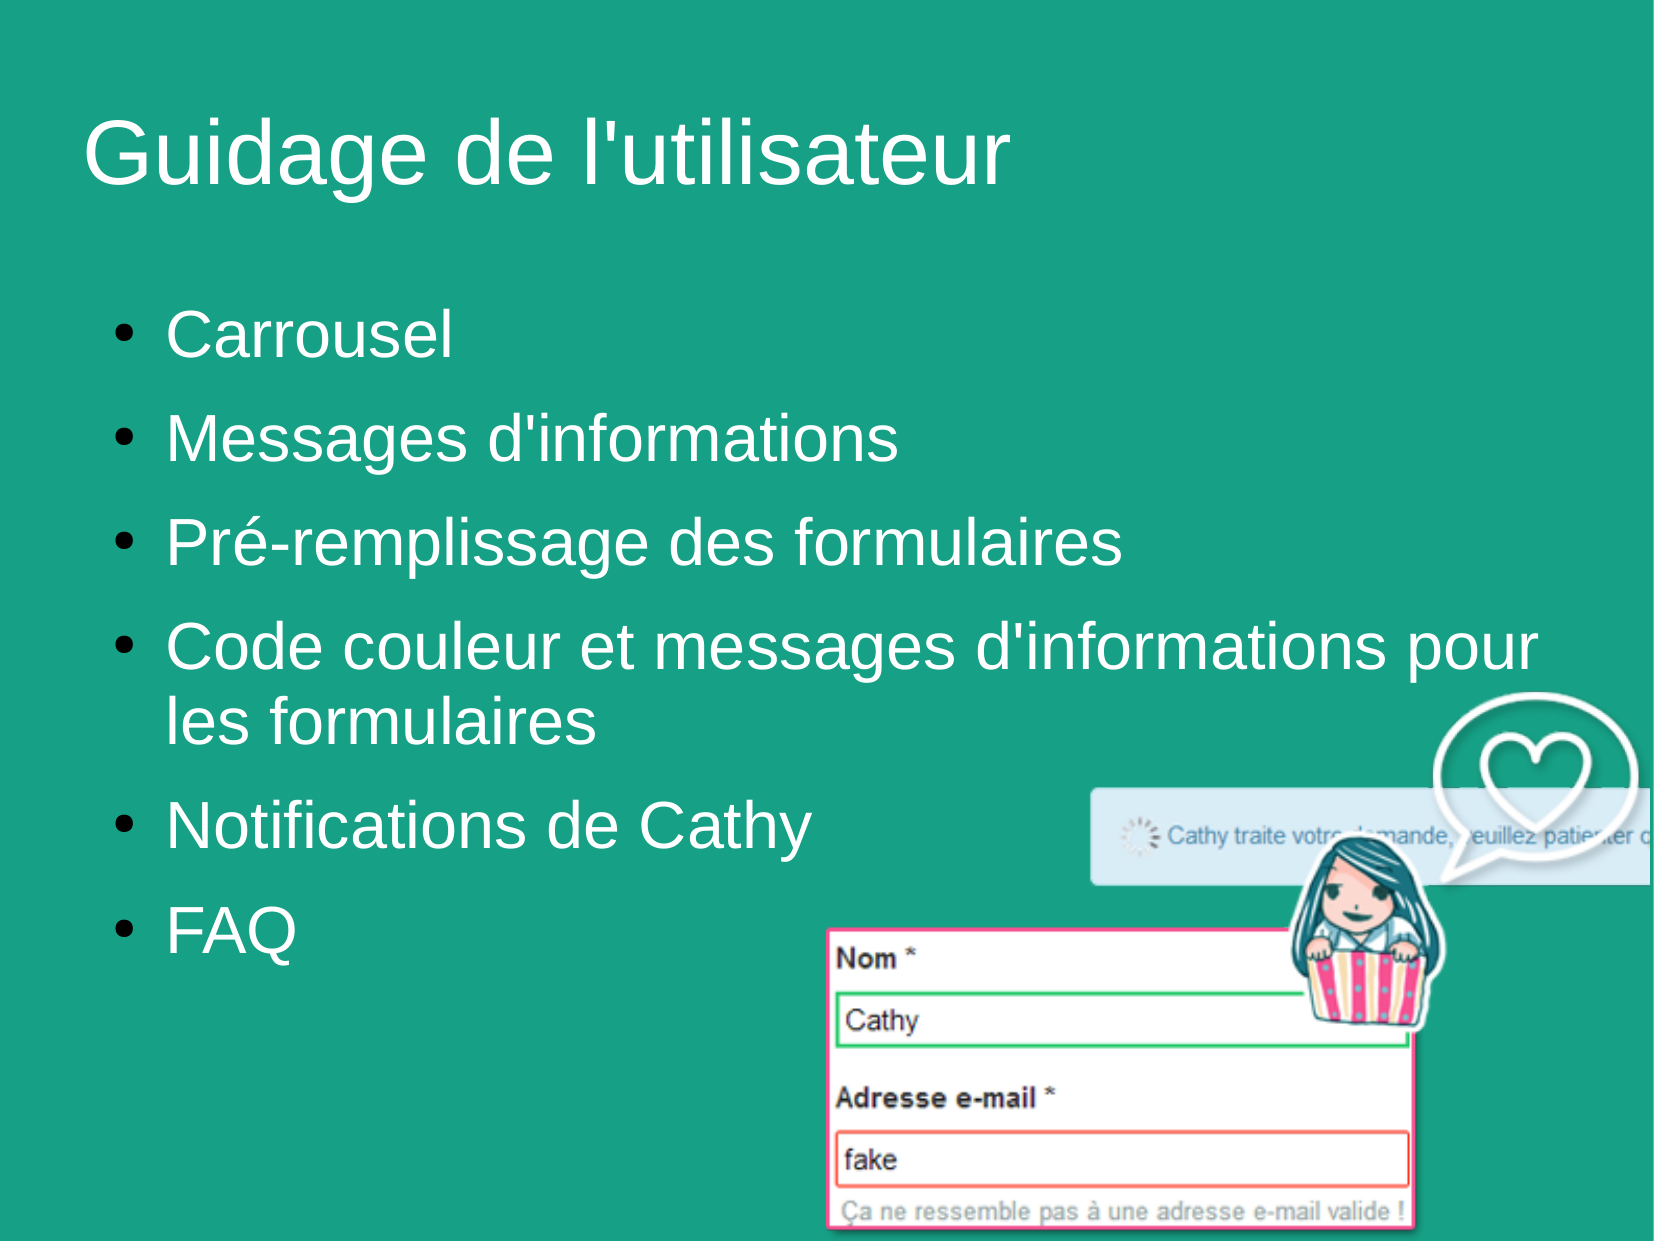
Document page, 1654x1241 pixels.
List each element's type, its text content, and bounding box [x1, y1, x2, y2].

title Guidage de l'utilisateur [82, 49, 1571, 257]
picture [0, 0, 1654, 1241]
list Carrousel Messages d'informations Pré-remplissage des formulaires Code couleur et messages d'informations pour les formulaires Notifications de Cathy FAQ [94, 296, 1550, 1016]
